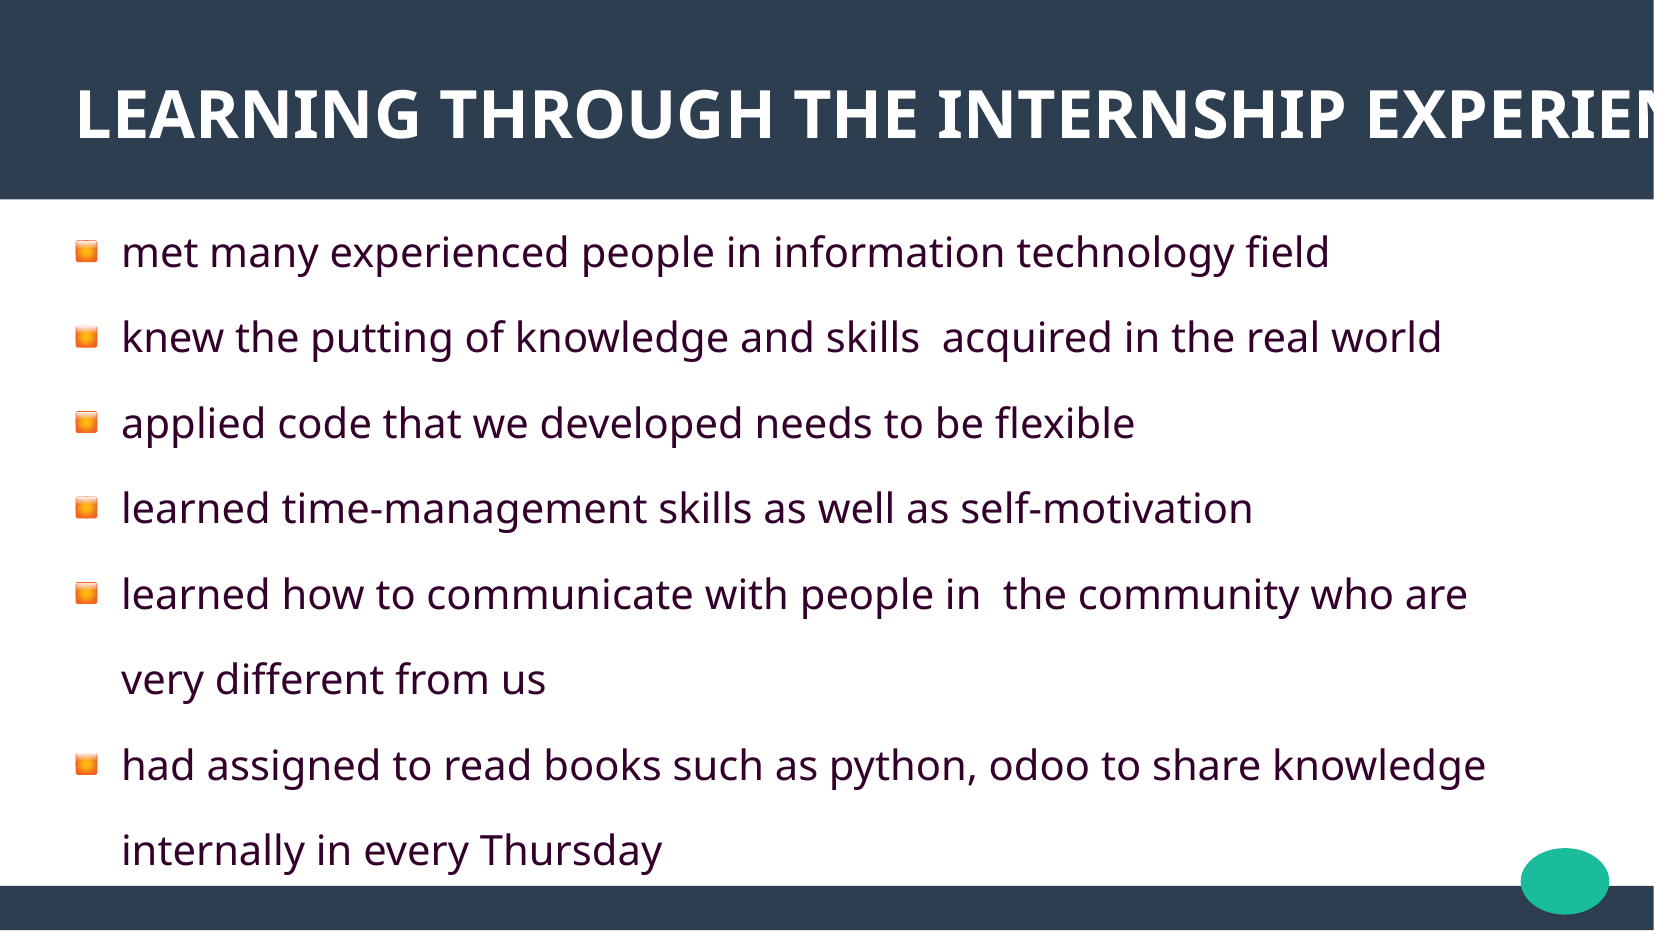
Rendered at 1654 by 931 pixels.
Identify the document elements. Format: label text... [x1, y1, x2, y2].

text_box met many experienced people in information technology field knew the putting of knowledge and skills acquired in the real world applied code that we developed needs to be flexible learned time-management skills as well as self-motivation learned how to communicate with people in the community who are very different from us had assigned to read books such as python, odoo to share knowledge internally in every Thursday [60, 186, 1591, 841]
text_box LEARNING THROUGH THE INTERNSHIP EXPERIENCE [60, 15, 1599, 158]
